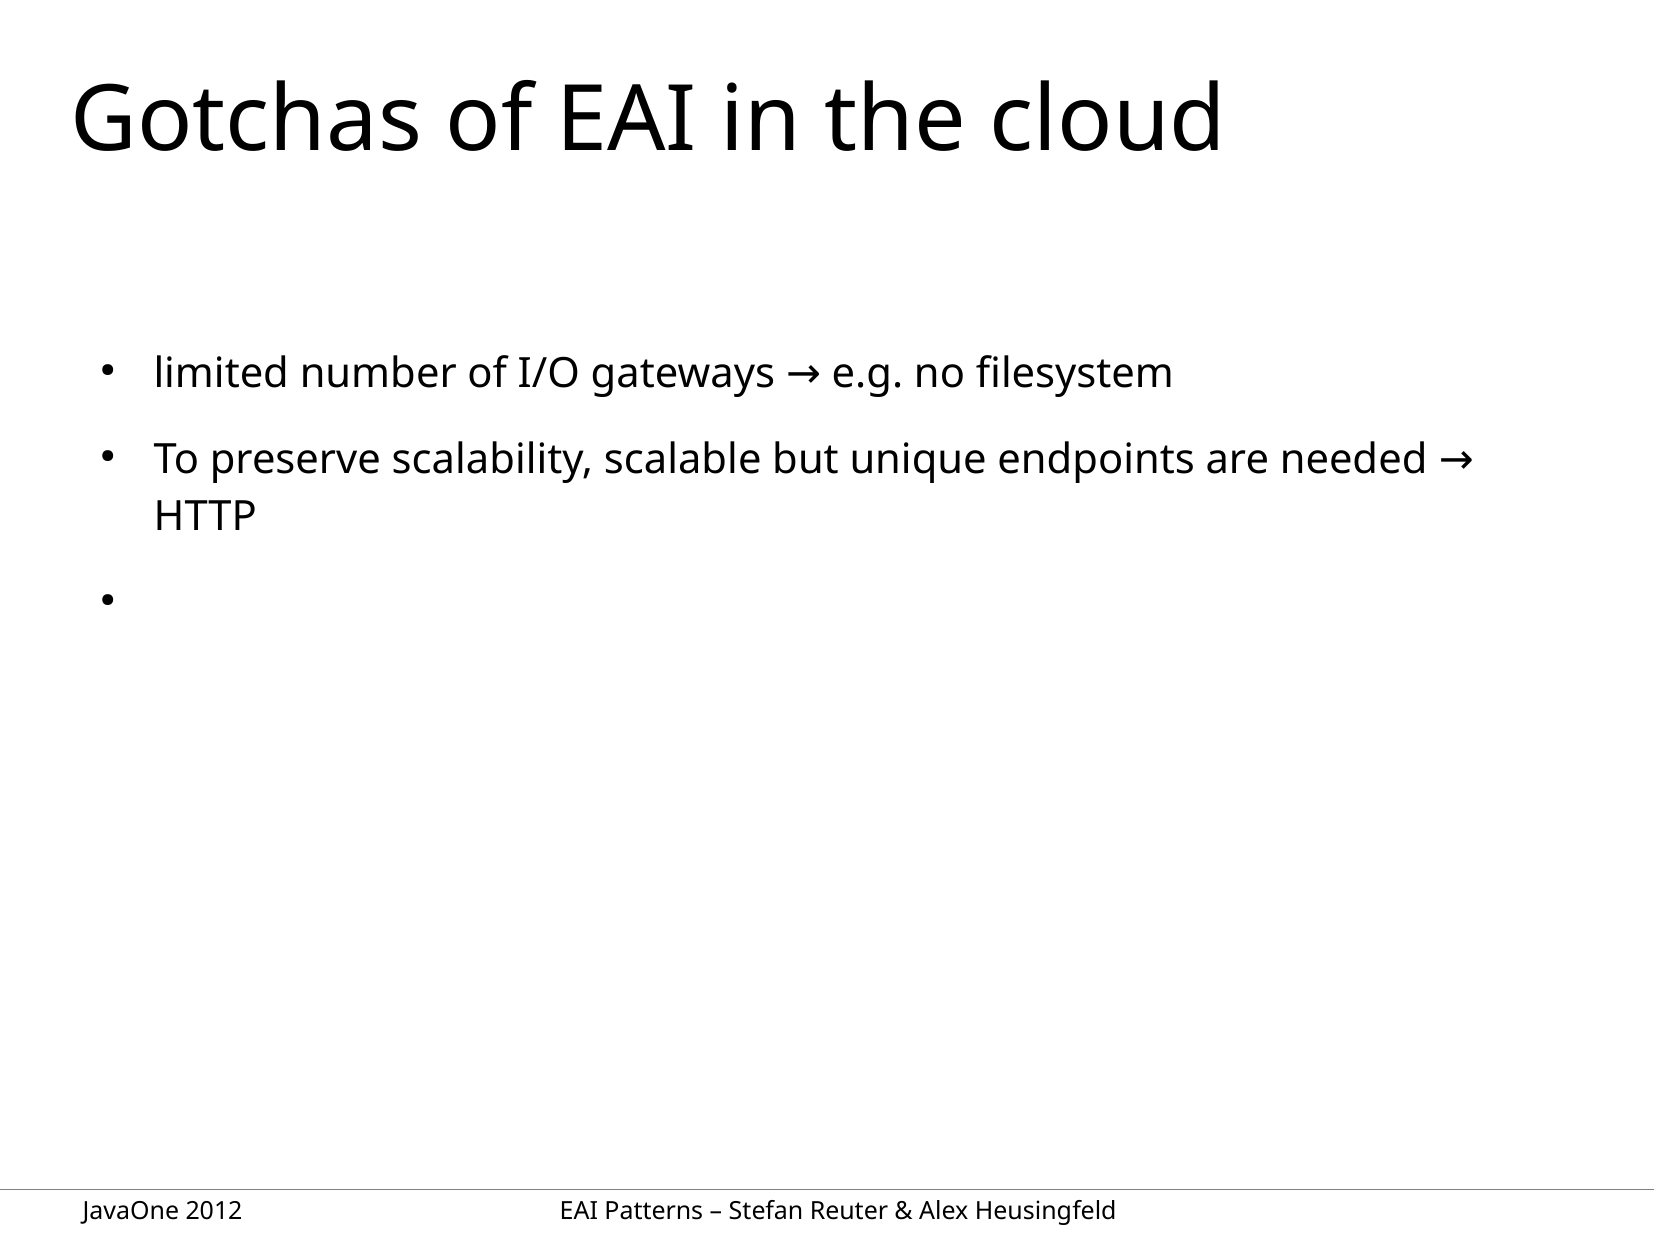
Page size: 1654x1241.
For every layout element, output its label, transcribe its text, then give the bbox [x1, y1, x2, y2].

list limited number of I/O gateways → e.g. no filesystem To preserve scalability, scalable but unique endpoints are needed → HTTP [82, 342, 1538, 1010]
title Gotchas of EAI in the cloud [70, 23, 1583, 208]
